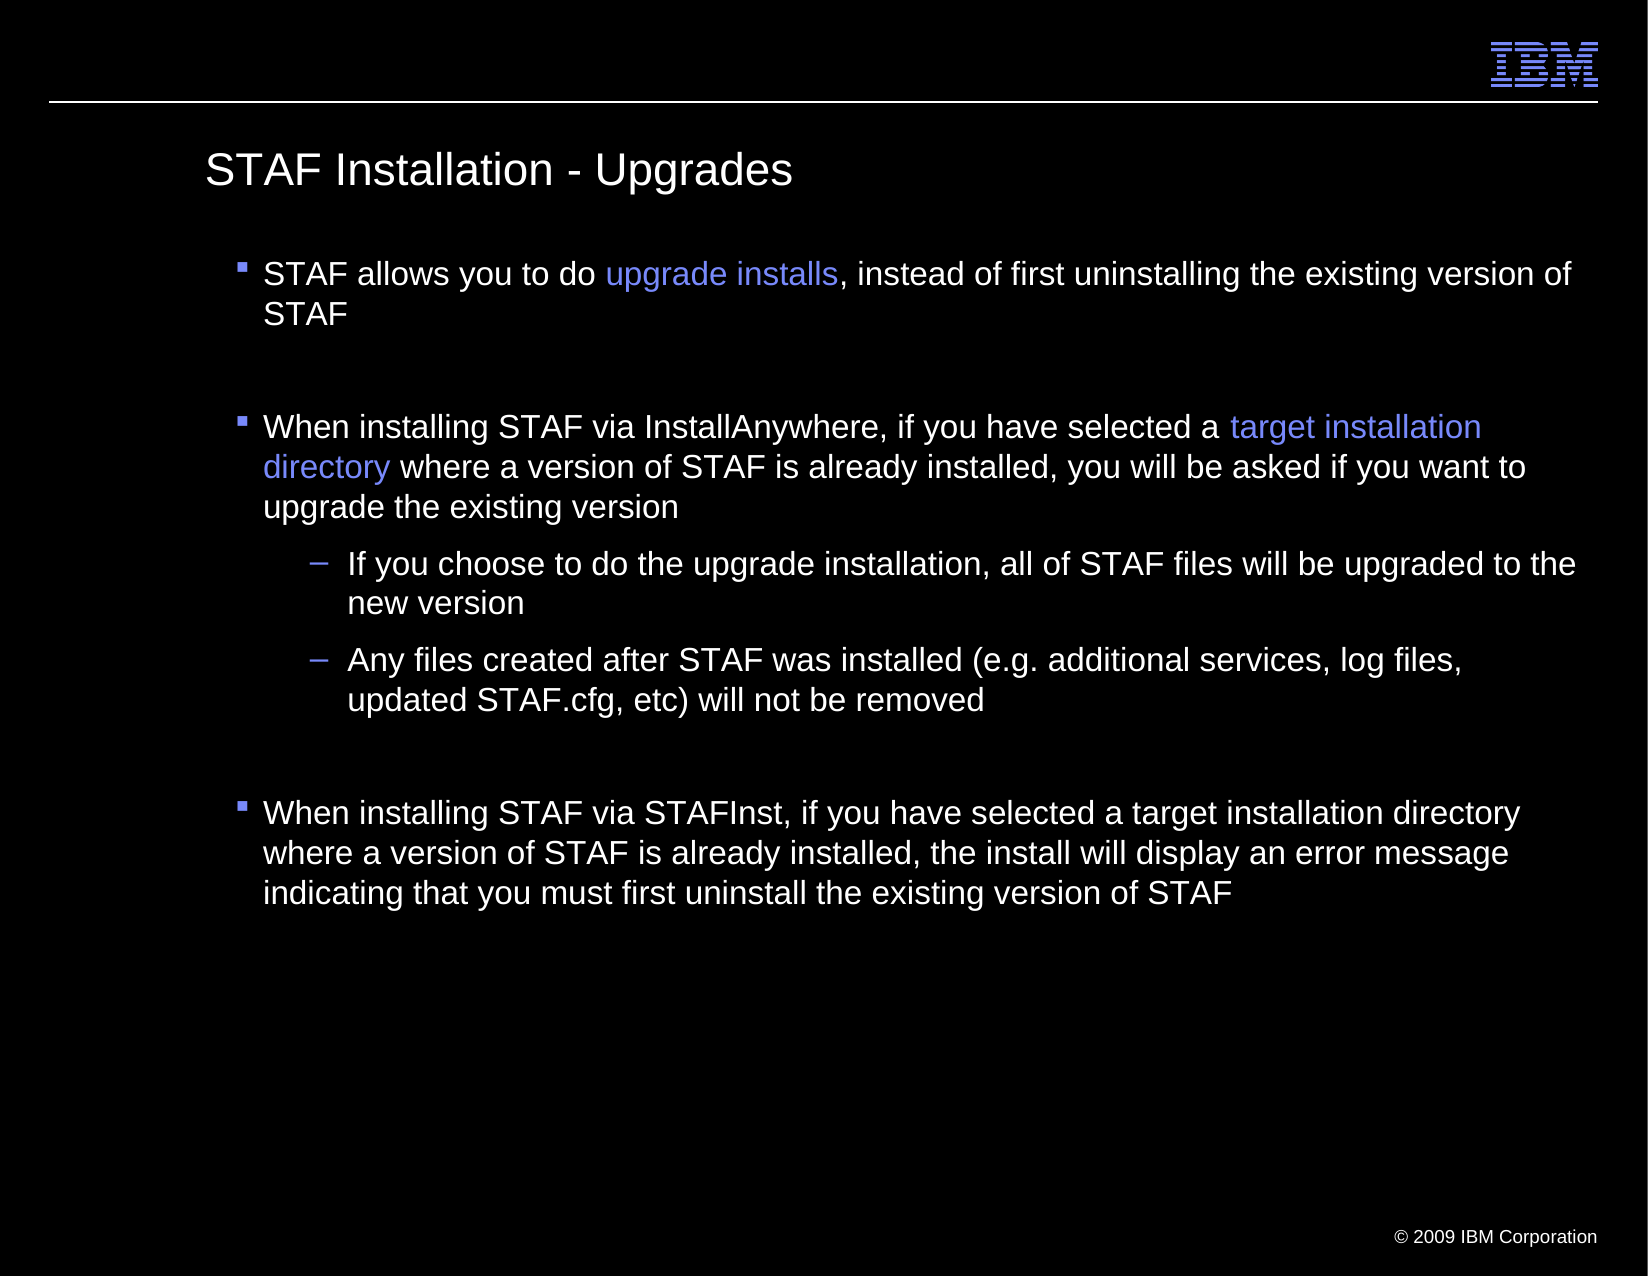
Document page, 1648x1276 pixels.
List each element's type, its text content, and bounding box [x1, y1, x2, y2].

title STAF Installation - Upgrades [188, 137, 1648, 231]
text_box STAF allows you to do upgrade installs, instead of first uninstalling the existing version of STAF When installing STAF via InstallAnywhere, if you have selected a target installation directory where a version of STAF is already installed, you will be asked if you want to upgrade the existing version If you choose to do the upgrade installation, all of STAF files will be upgraded to the new version Any files created after STAF was installed (e.g. additional services, log files, updated STAF.cfg, etc) will not be removed When installing STAF via STAFInst, if you have selected a target installation directory where a version of STAF is already installed, the install will display an error message indicating that you must first uninstall the existing version of STAF [235, 252, 1584, 911]
picture [1491, 42, 1598, 87]
